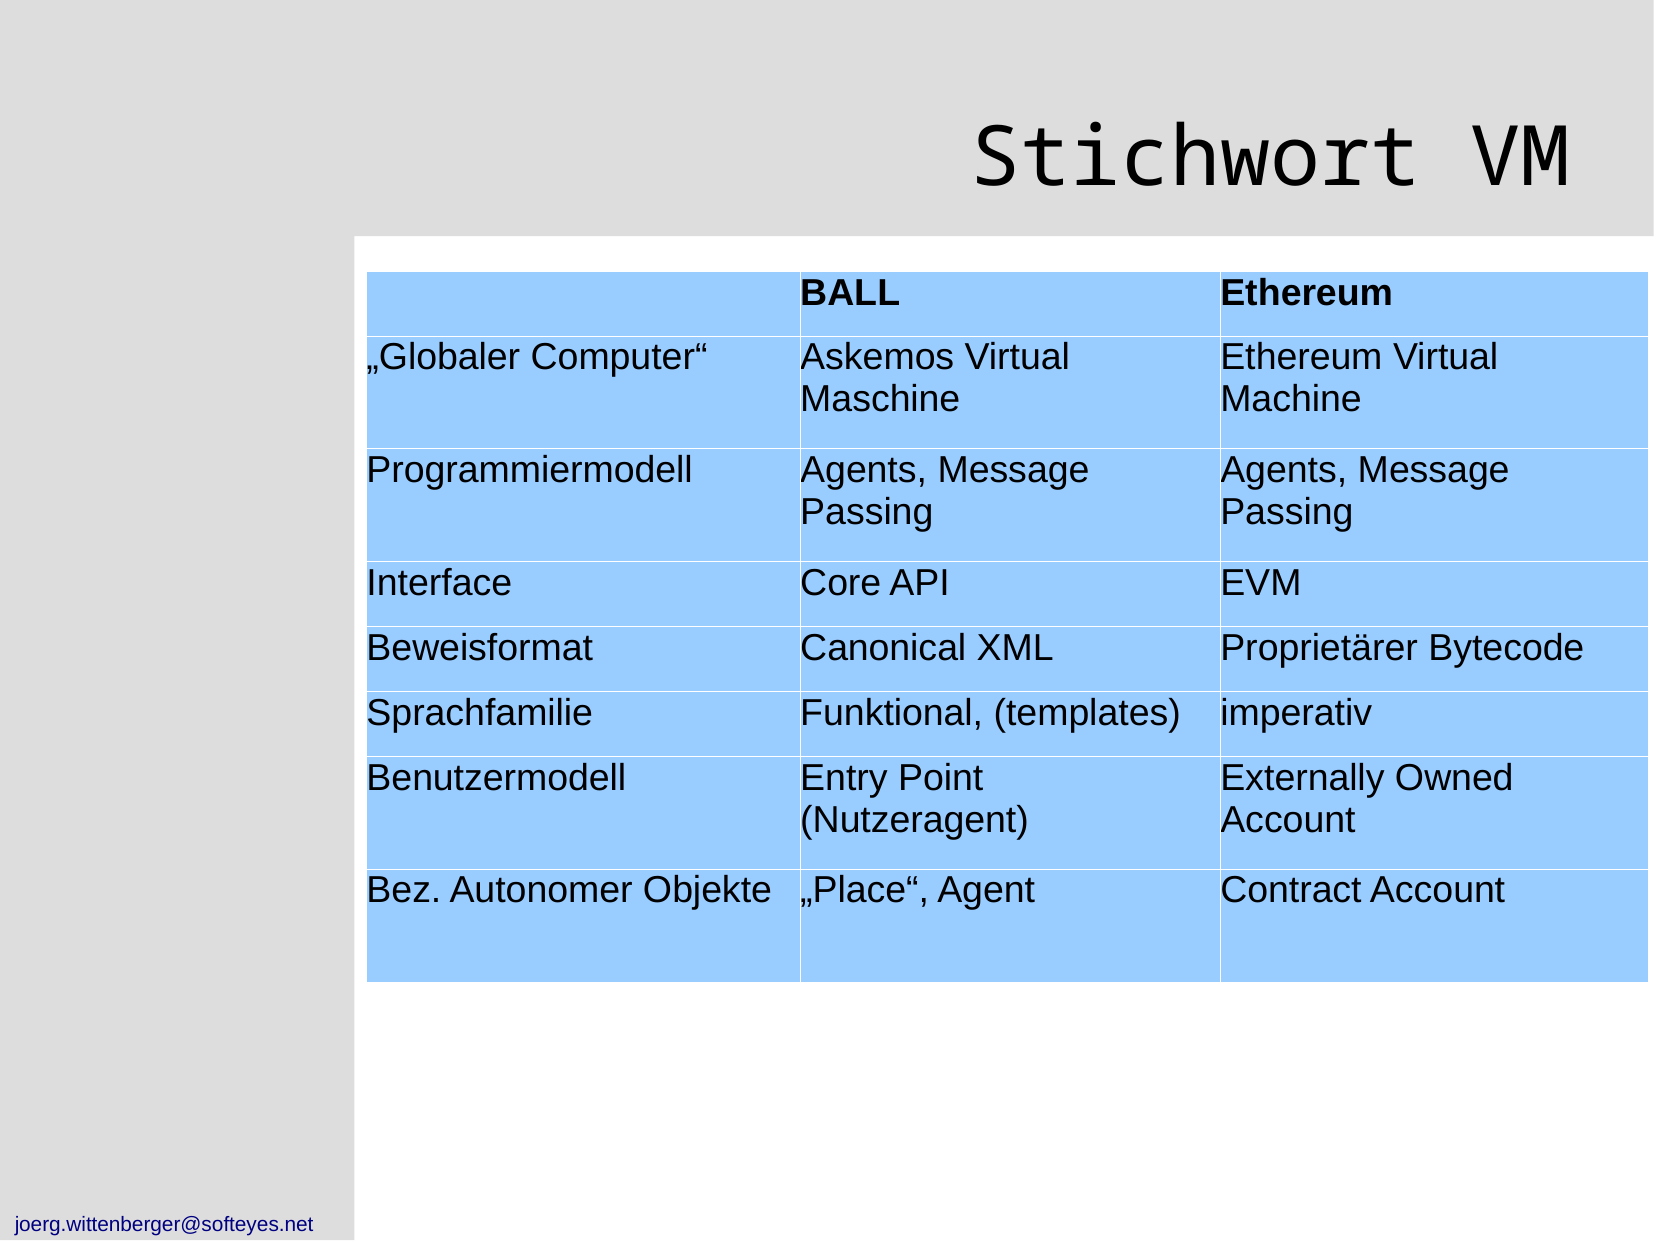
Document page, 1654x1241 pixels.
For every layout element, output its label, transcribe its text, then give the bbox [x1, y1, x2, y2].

table_header [367, 272, 800, 336]
table_cell Programmiermodell [367, 449, 800, 561]
table_cell Contract Account [1221, 870, 1648, 982]
table_cell Core API [801, 562, 1220, 626]
table_cell Agents, Message Passing [801, 449, 1220, 561]
table_cell Agents, Message Passing [1221, 449, 1648, 561]
table_cell Funktional, (templates) [801, 692, 1220, 756]
table_cell Entry Point (Nutzeragent) [801, 757, 1220, 869]
title Stichwort VM [561, 49, 1571, 257]
table_cell Ethereum Virtual Machine [1221, 337, 1648, 448]
table_cell Bez. Autonomer Objekte [367, 870, 800, 982]
table_cell „Globaler Computer“ [367, 337, 800, 448]
table_cell EVM [1221, 562, 1648, 626]
table_cell Interface [367, 562, 800, 626]
table_cell Externally Owned Account [1221, 757, 1648, 869]
table_cell Beweisformat [367, 627, 800, 691]
table_cell „Place“, Agent [801, 870, 1220, 982]
table_cell Sprachfamilie [367, 692, 800, 756]
table_cell Proprietärer Bytecode [1221, 627, 1648, 691]
table_cell Askemos Virtual Maschine [801, 337, 1220, 448]
table_header Ethereum [1221, 272, 1648, 336]
table_cell Canonical XML [801, 627, 1220, 691]
table_cell imperativ [1221, 692, 1648, 756]
table_header BALL [801, 272, 1220, 336]
table_cell Benutzermodell [367, 757, 800, 869]
